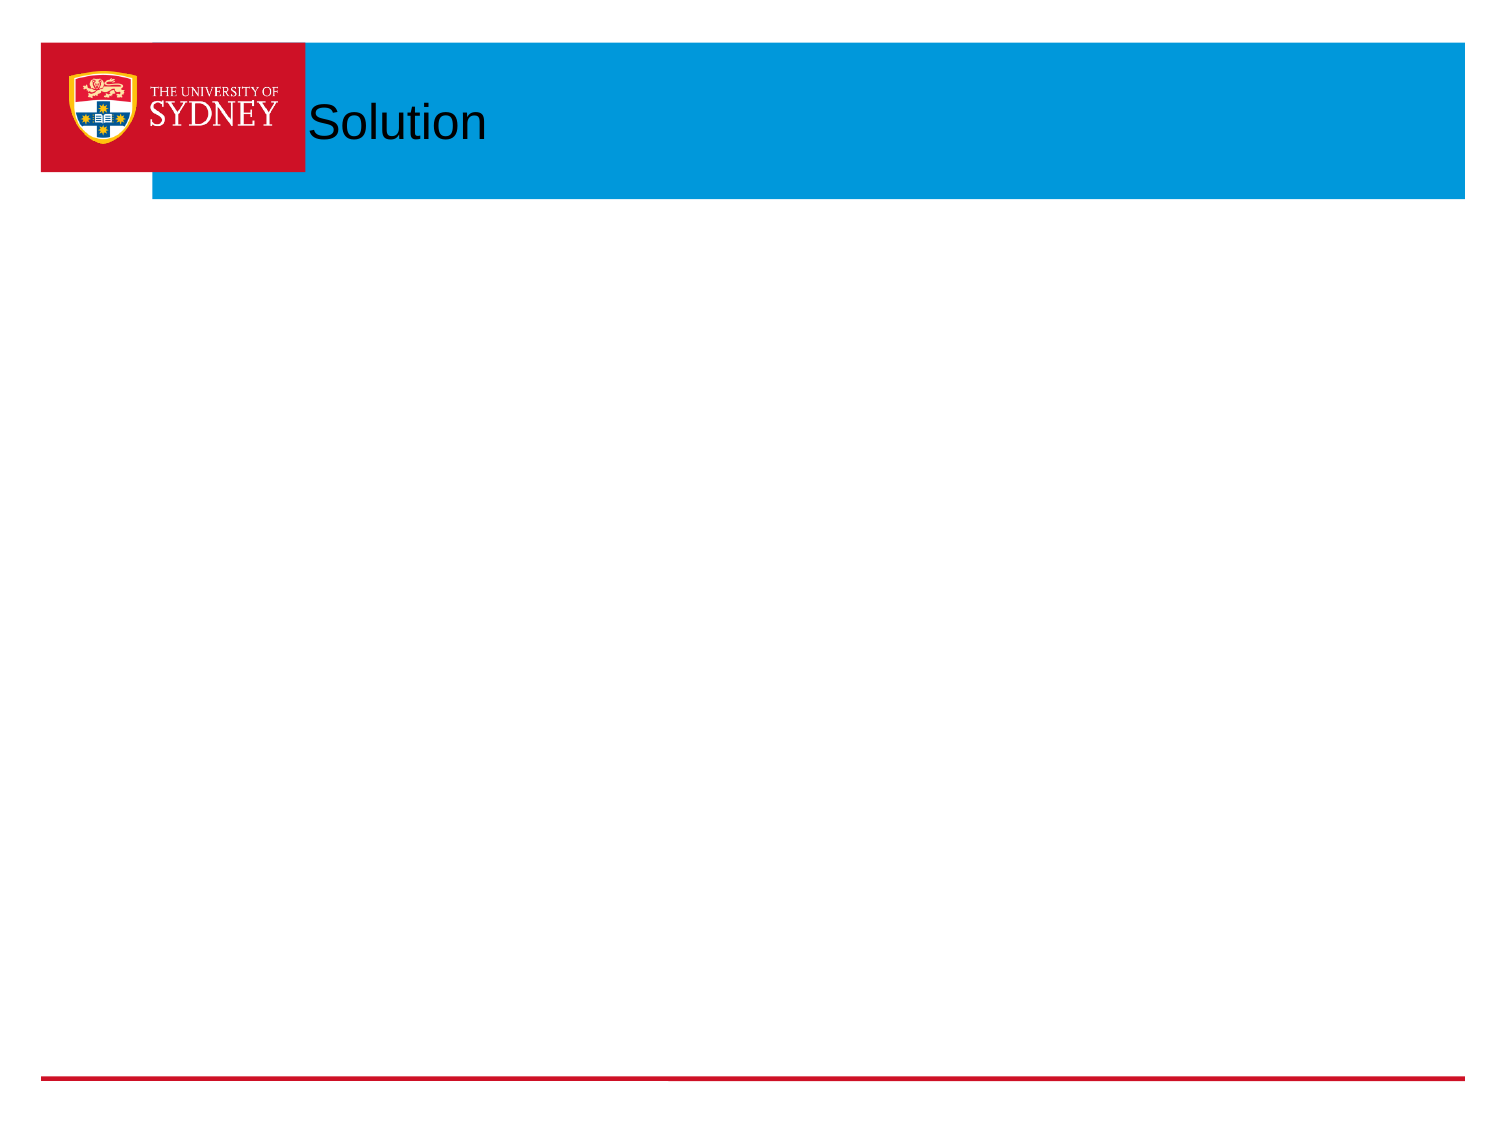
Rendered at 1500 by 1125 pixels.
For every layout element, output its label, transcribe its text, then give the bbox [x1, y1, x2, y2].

title Solution [307, 70, 1463, 175]
picture [69, 71, 278, 144]
